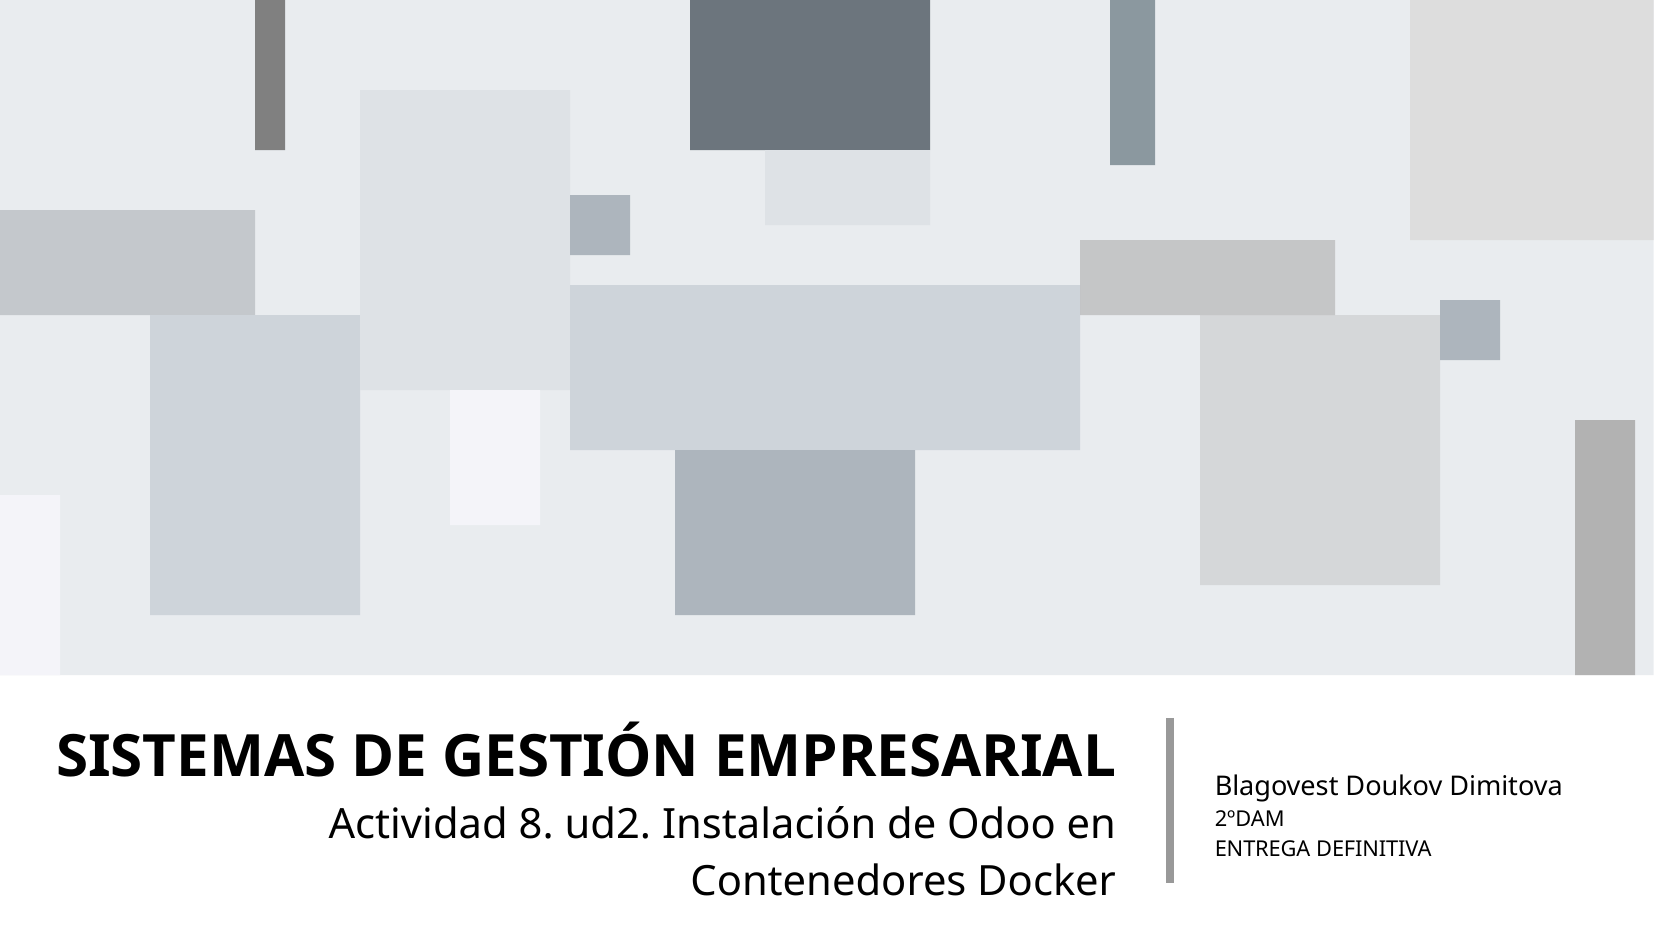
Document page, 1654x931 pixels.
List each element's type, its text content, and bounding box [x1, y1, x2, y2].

text_box SISTEMAS DE GESTIÓN EMPRESARIAL Actividad 8. ud2. Instalación de Odoo en Contenedores Docker [29, 707, 1131, 916]
text_box Blagovest Doukov Dimitova 2ºDAM ENTREGA DEFINITIVA [1200, 759, 1591, 871]
